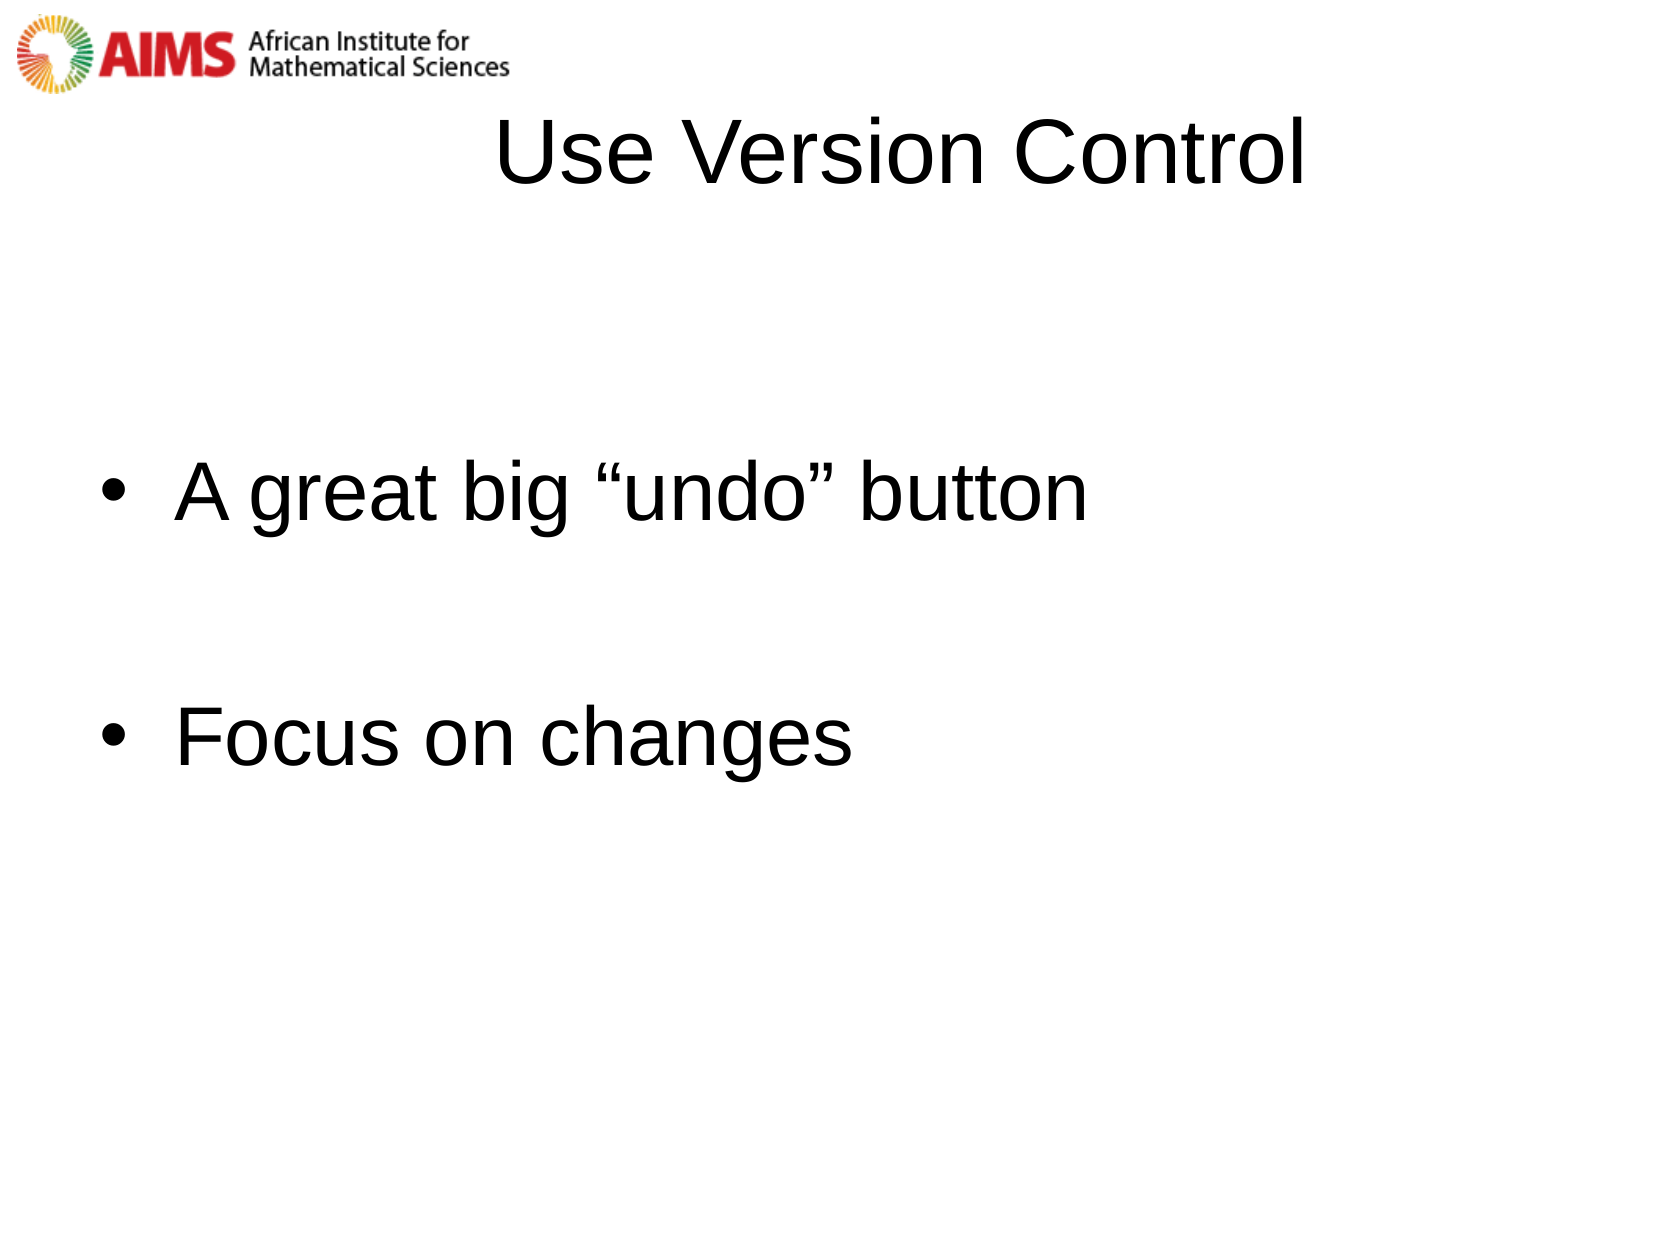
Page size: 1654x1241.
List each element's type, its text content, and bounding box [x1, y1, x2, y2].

list A great big “undo” button Focus on changes [82, 308, 1572, 1112]
title Use Version Control [231, 49, 1572, 257]
picture [17, 14, 511, 94]
